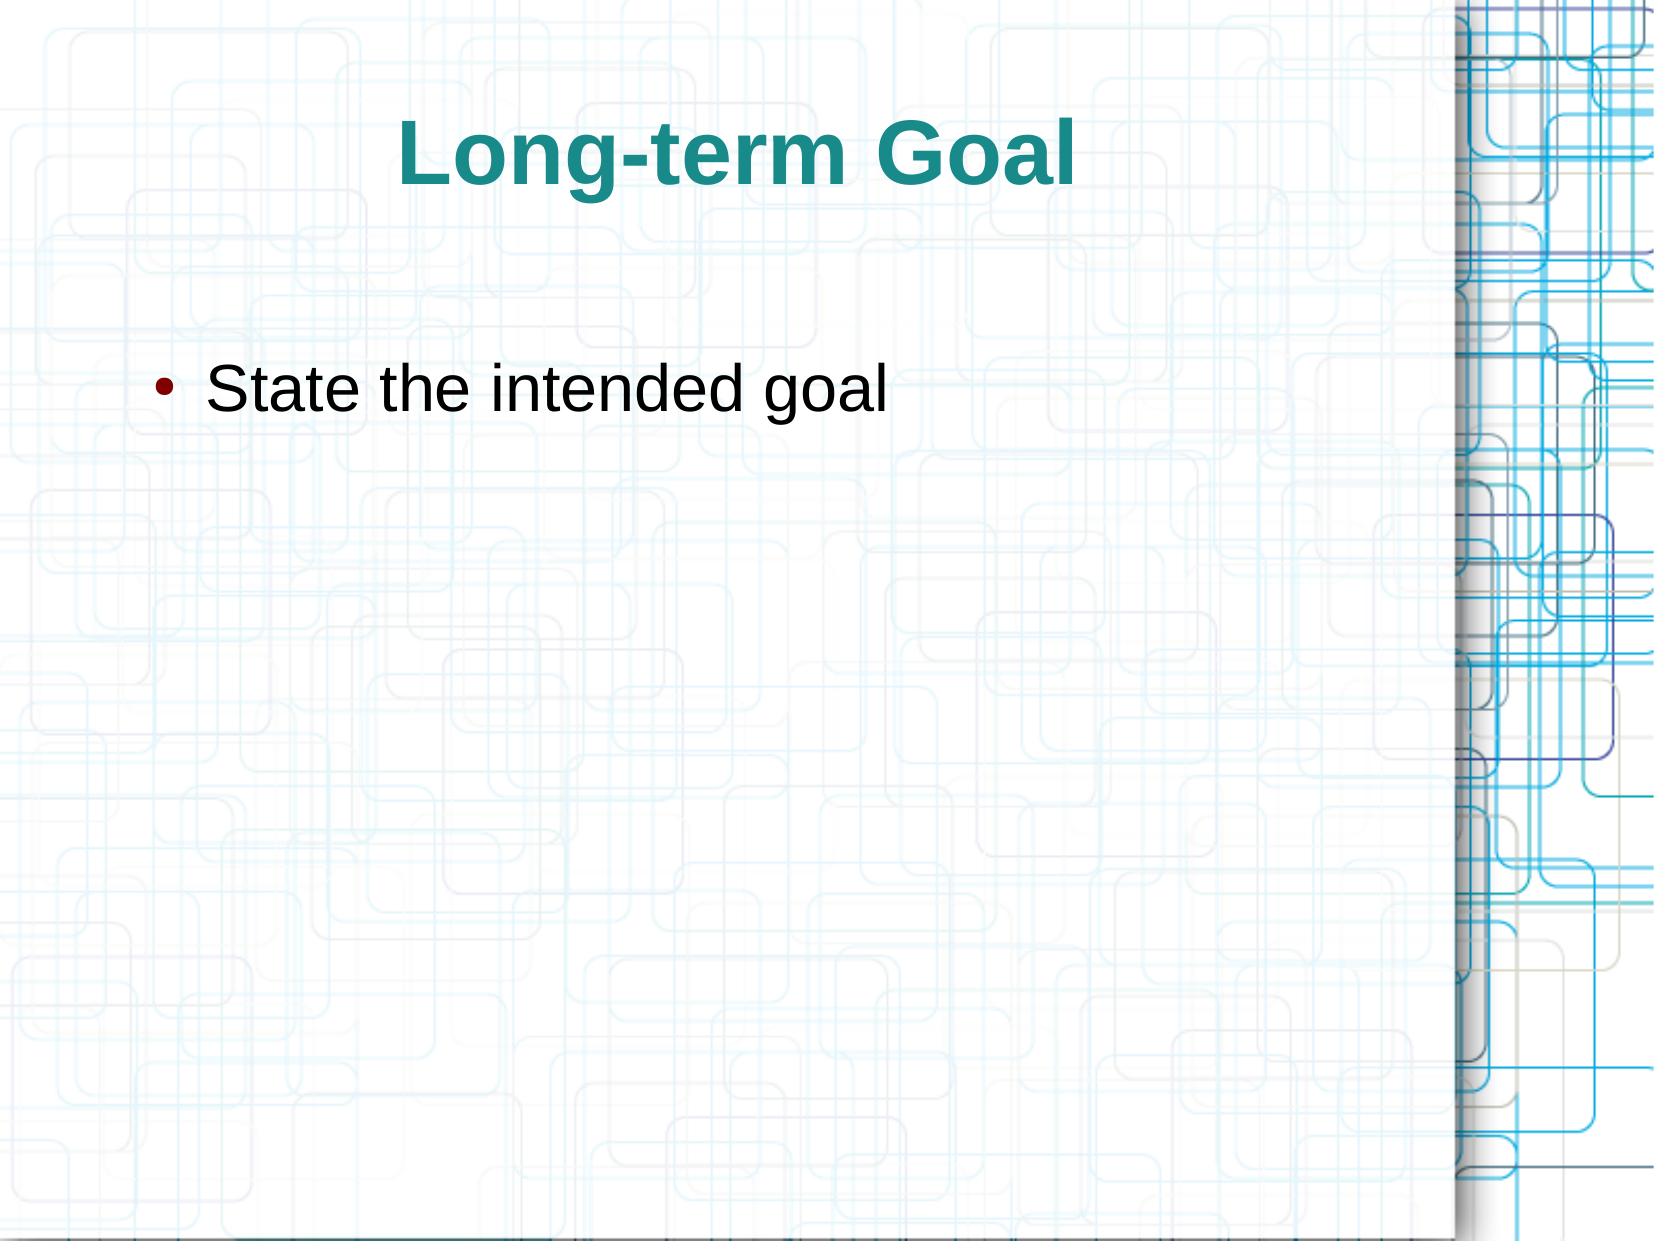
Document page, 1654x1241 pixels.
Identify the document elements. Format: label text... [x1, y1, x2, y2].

title Long-term Goal [59, 49, 1418, 257]
picture [0, 0, 1654, 1241]
list State the intended goal [134, 350, 1516, 1133]
